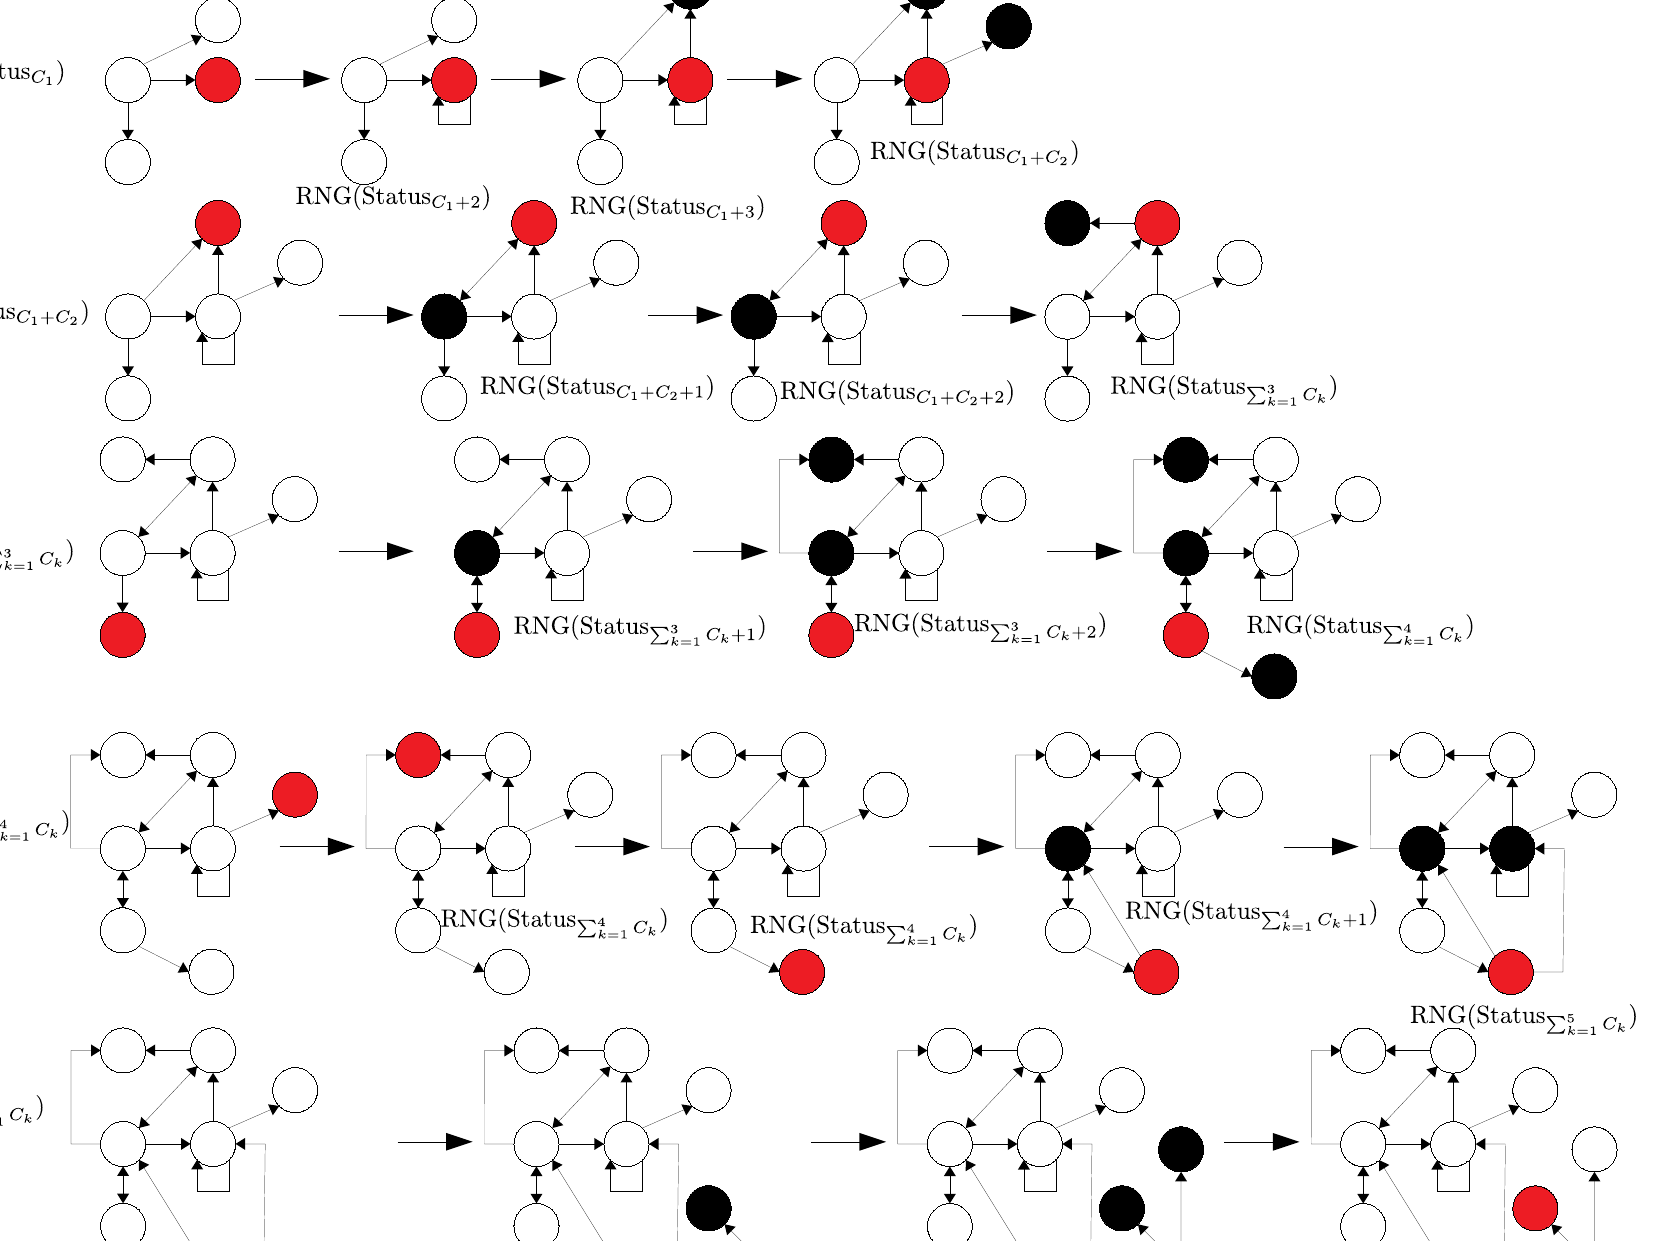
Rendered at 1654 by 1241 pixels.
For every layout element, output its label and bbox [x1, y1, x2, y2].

text_box [1163, 530, 1209, 576]
text_box [731, 294, 777, 340]
text_box [0, 1095, 46, 1126]
text_box [821, 200, 867, 246]
text_box [1044, 200, 1090, 246]
text_box [908, 0, 945, 10]
text_box [870, 140, 1080, 166]
text_box [1163, 612, 1209, 658]
text_box [454, 612, 500, 658]
text_box [1512, 1185, 1558, 1231]
text_box [421, 293, 467, 340]
text_box [686, 1185, 732, 1231]
text_box [672, 0, 709, 10]
text_box [750, 914, 979, 946]
text_box [1099, 1185, 1145, 1231]
text_box [295, 185, 492, 211]
text_box [1246, 614, 1475, 646]
text_box [395, 732, 441, 778]
text_box [0, 810, 71, 841]
text_box [1133, 949, 1179, 995]
text_box [1410, 1004, 1639, 1036]
text_box [1134, 200, 1180, 246]
text_box [1163, 437, 1209, 483]
text_box [440, 907, 669, 939]
text_box [100, 612, 146, 658]
text_box [904, 57, 950, 103]
text_box [570, 195, 766, 220]
text_box [1158, 1126, 1204, 1172]
text_box [195, 57, 241, 103]
text_box [780, 380, 1016, 406]
text_box [0, 60, 66, 85]
text_box [1399, 826, 1445, 872]
text_box [808, 530, 854, 576]
text_box [809, 437, 854, 483]
text_box [0, 300, 91, 325]
text_box [513, 615, 767, 646]
text_box [1045, 826, 1091, 872]
text_box [454, 530, 500, 576]
text_box [272, 772, 318, 818]
text_box [1251, 653, 1297, 699]
text_box [779, 949, 825, 995]
text_box [1488, 949, 1534, 995]
text_box [986, 3, 1032, 49]
text_box [195, 200, 241, 246]
text_box [667, 57, 713, 103]
text_box [1110, 375, 1339, 406]
text_box [808, 612, 1108, 658]
text_box [511, 200, 557, 246]
text_box [0, 539, 76, 571]
text_box [480, 375, 716, 400]
text_box [431, 57, 477, 103]
text_box [1489, 826, 1535, 872]
text_box [1125, 900, 1379, 931]
